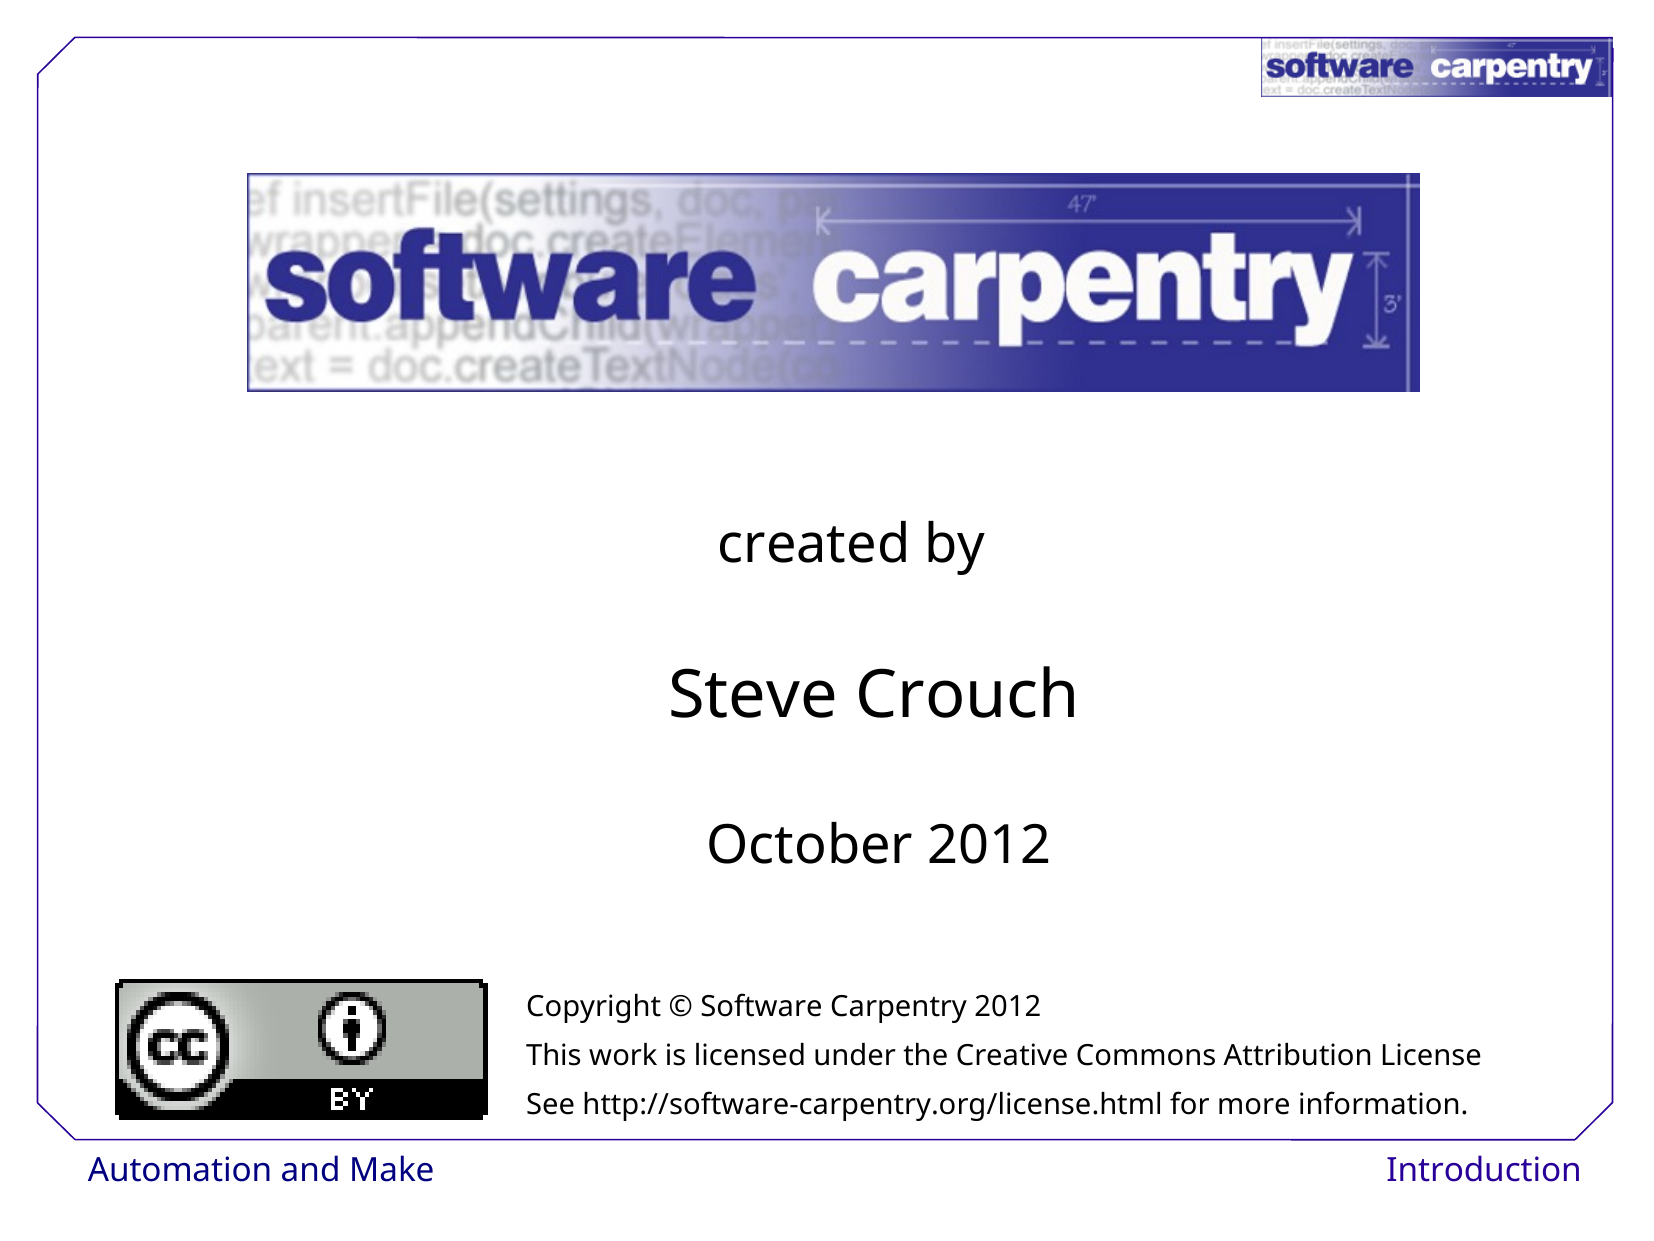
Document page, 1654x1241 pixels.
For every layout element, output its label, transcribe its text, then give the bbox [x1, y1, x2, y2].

picture [115, 979, 488, 1121]
picture [247, 173, 1420, 392]
text_box Steve Crouch [653, 641, 1014, 739]
text_box October 2012 [965, 828, 975, 859]
text_box October 2012 [692, 800, 975, 882]
picture [1261, 39, 1613, 97]
text_box Copyright © Software Carpentry 2012 This work is licensed under the Creative Commons Attribution License See http://software-carpentry.org/license.html for more information. [511, 979, 1574, 1128]
text_box created by [702, 499, 964, 581]
